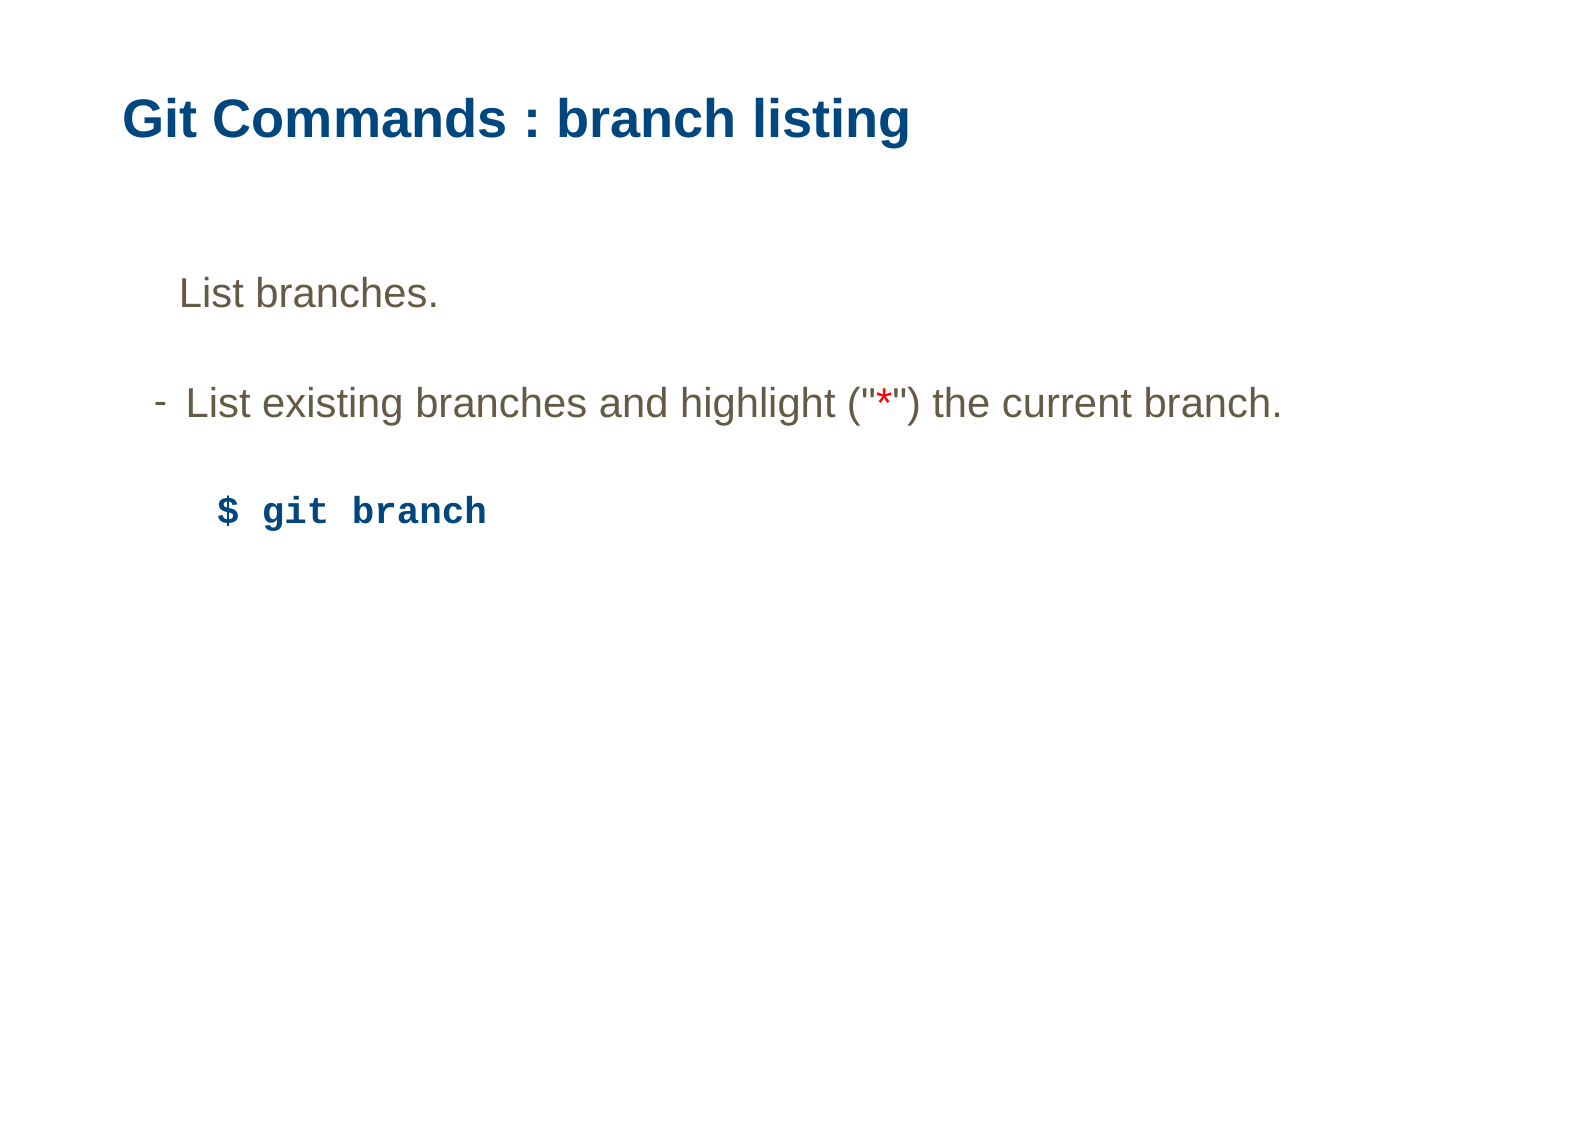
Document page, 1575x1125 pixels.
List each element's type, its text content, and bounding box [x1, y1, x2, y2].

list List branches. List existing branches and highlight ("*") the current branch. $ git branch [122, 265, 1398, 941]
title Git Commands : branch listing [122, 76, 1541, 157]
